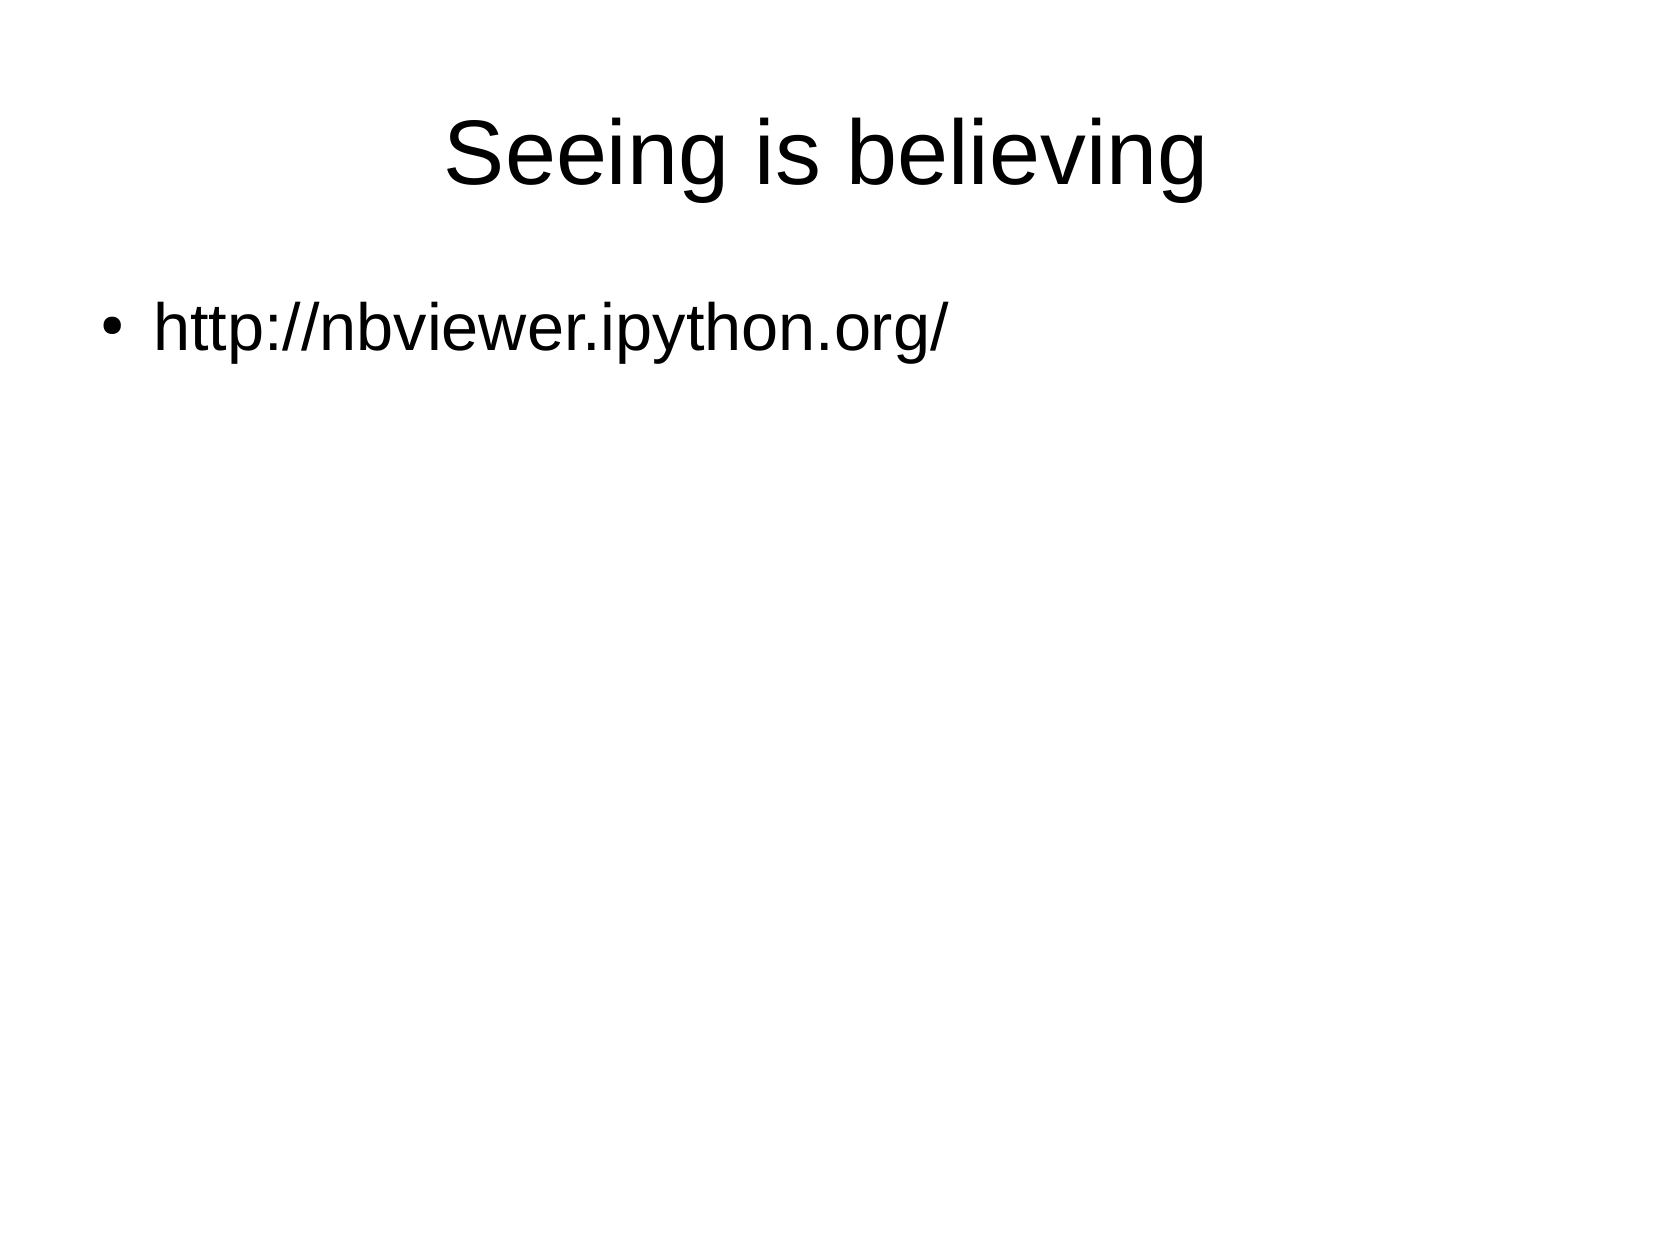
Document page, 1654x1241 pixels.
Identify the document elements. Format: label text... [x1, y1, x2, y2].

list http://nbviewer.ipython.org/ [82, 290, 1571, 1010]
title Seeing is believing [82, 49, 1571, 257]
